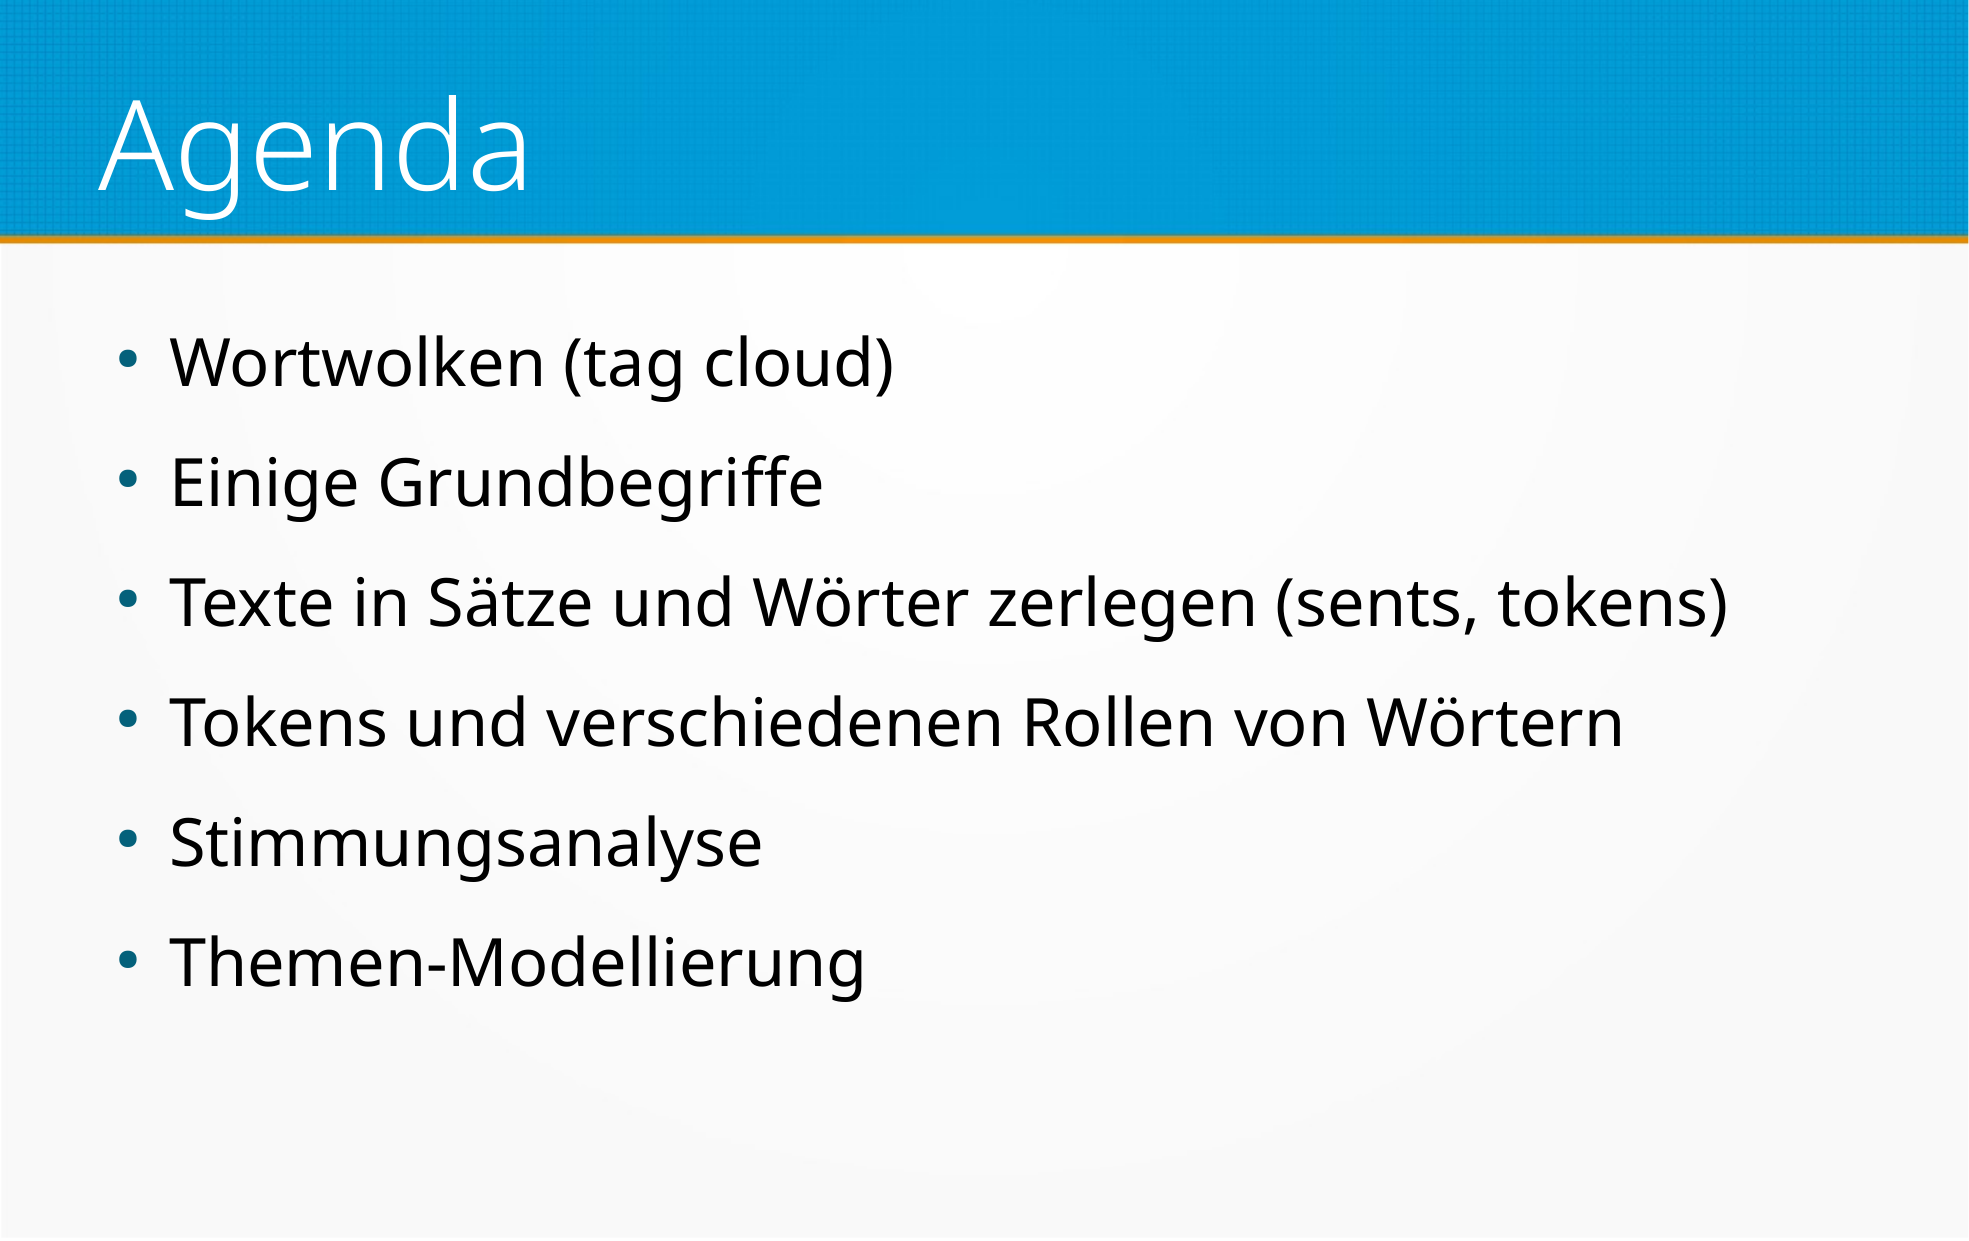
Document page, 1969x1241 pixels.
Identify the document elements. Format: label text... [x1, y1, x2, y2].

list Wortwolken (tag cloud) Einige Grundbegriffe Texte in Sätze und Wörter zerlegen (sents, tokens) Tokens und verschiedenen Rollen von Wörtern Stimmungsanalyse Themen-Modellierung [98, 315, 1861, 1081]
picture [0, 233, 1969, 1241]
title Agenda [98, 19, 1870, 227]
